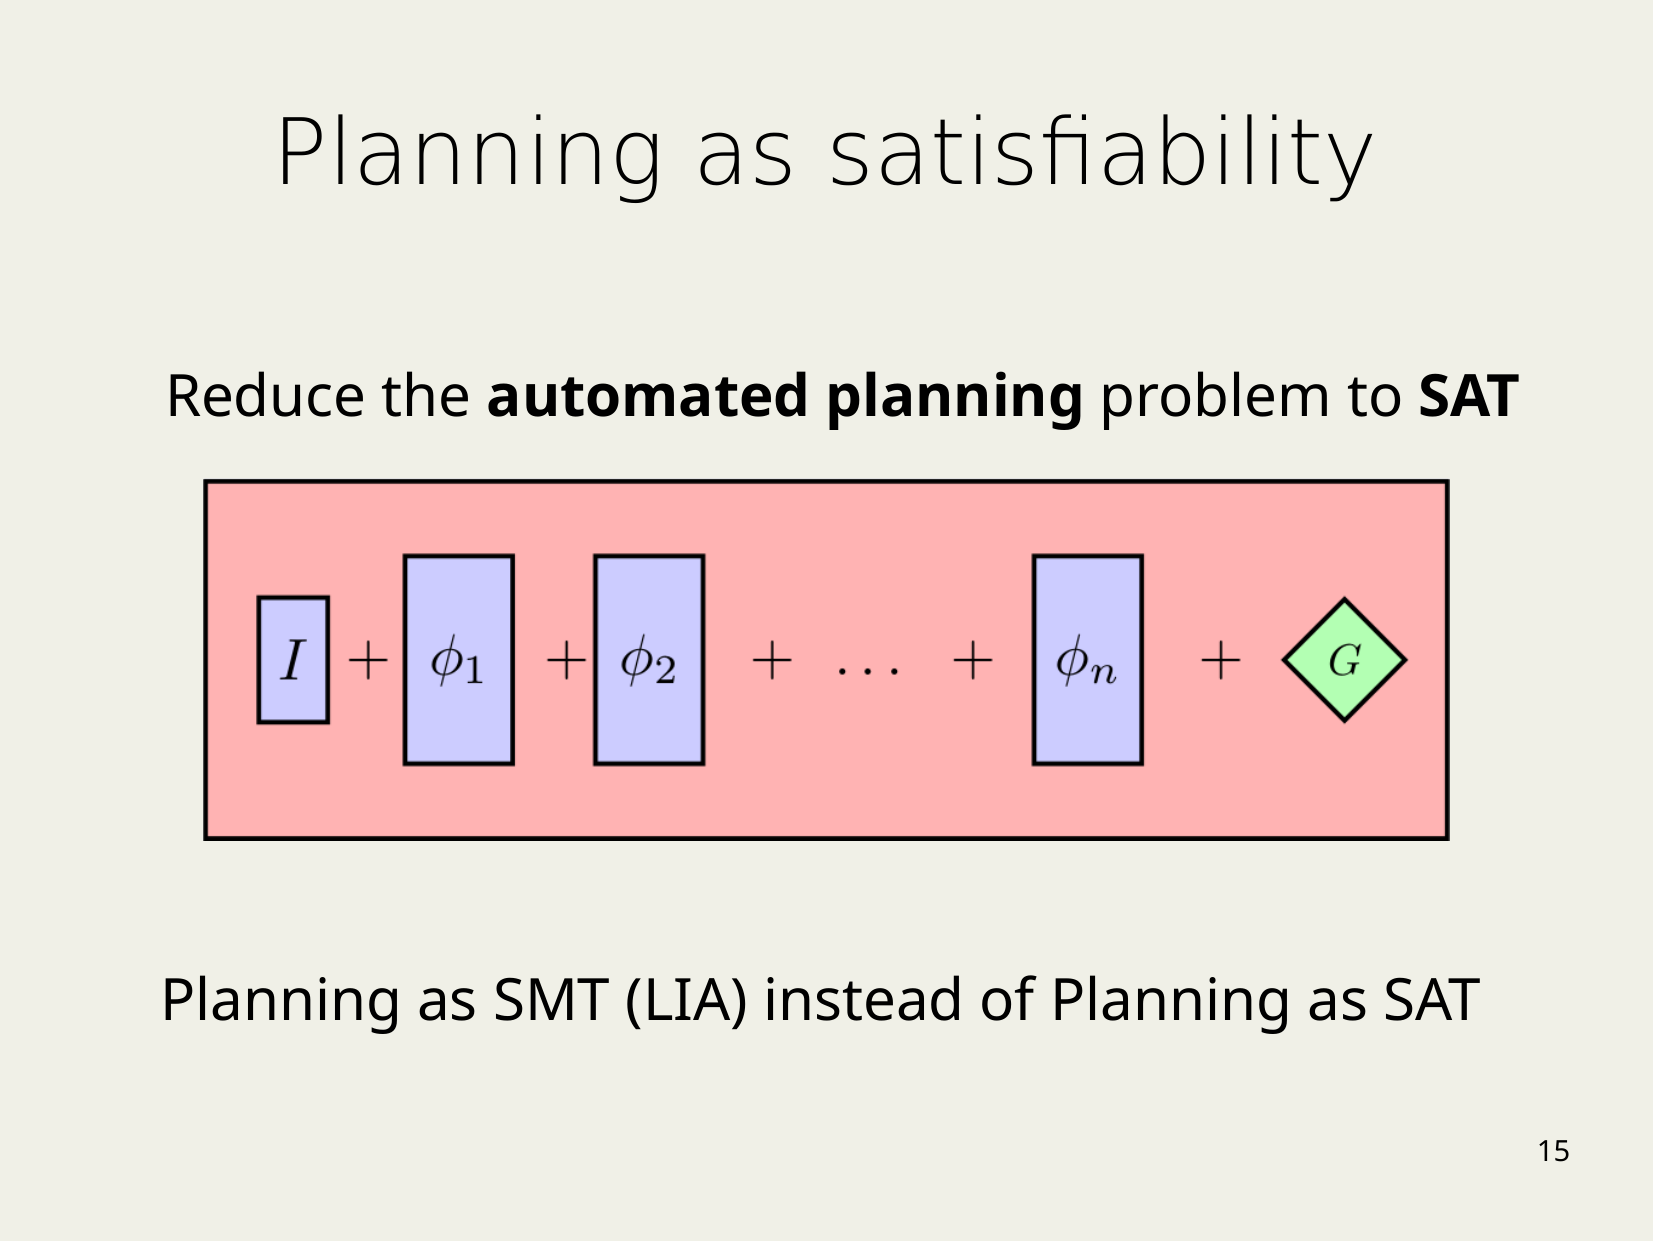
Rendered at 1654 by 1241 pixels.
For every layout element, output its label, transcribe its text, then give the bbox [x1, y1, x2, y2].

text_box Reduce the automated planning problem to SAT [150, 346, 1318, 420]
title Planning as satisfiability [82, 49, 1571, 257]
text_box Planning as SMT (LIA) instead of Planning as SAT [145, 950, 1373, 1025]
picture [203, 478, 1450, 841]
